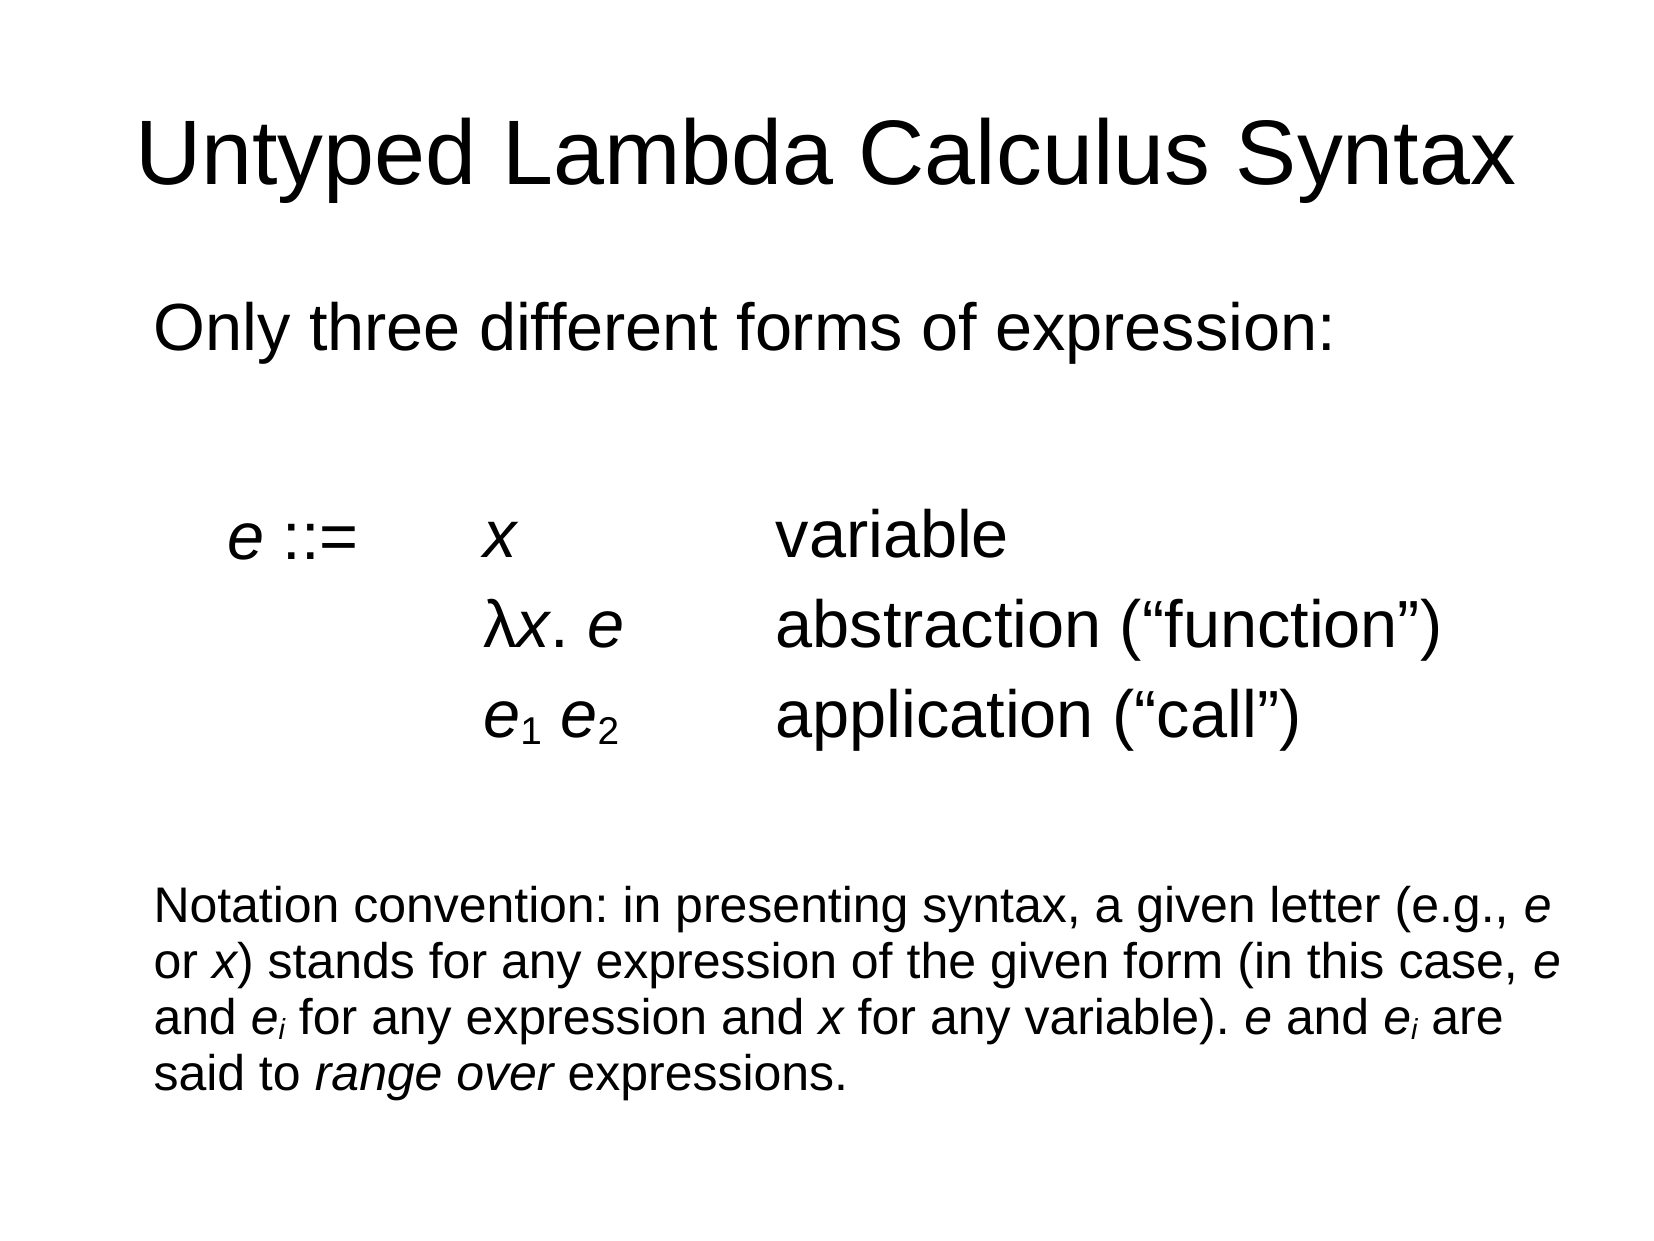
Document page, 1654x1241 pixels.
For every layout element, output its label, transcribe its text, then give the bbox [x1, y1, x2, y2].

table_cell λx. e [469, 580, 761, 669]
table_cell abstraction (“function”) [762, 580, 1473, 669]
table_cell e1 e2 [469, 670, 761, 760]
table_header variable [762, 490, 1473, 579]
table_header x [469, 490, 761, 579]
title Untyped Lambda Calculus Syntax [82, 49, 1571, 257]
list Only three different forms of expression: e ::= Notation convention: in presenting syntax, a given letter (e.g., e or x) stands for any expression of the given form (in this case, e and ei for any expression and x for any variable). e and ei are said to range over expressions. [82, 290, 1571, 1109]
table_cell application (“call”) [762, 670, 1473, 760]
